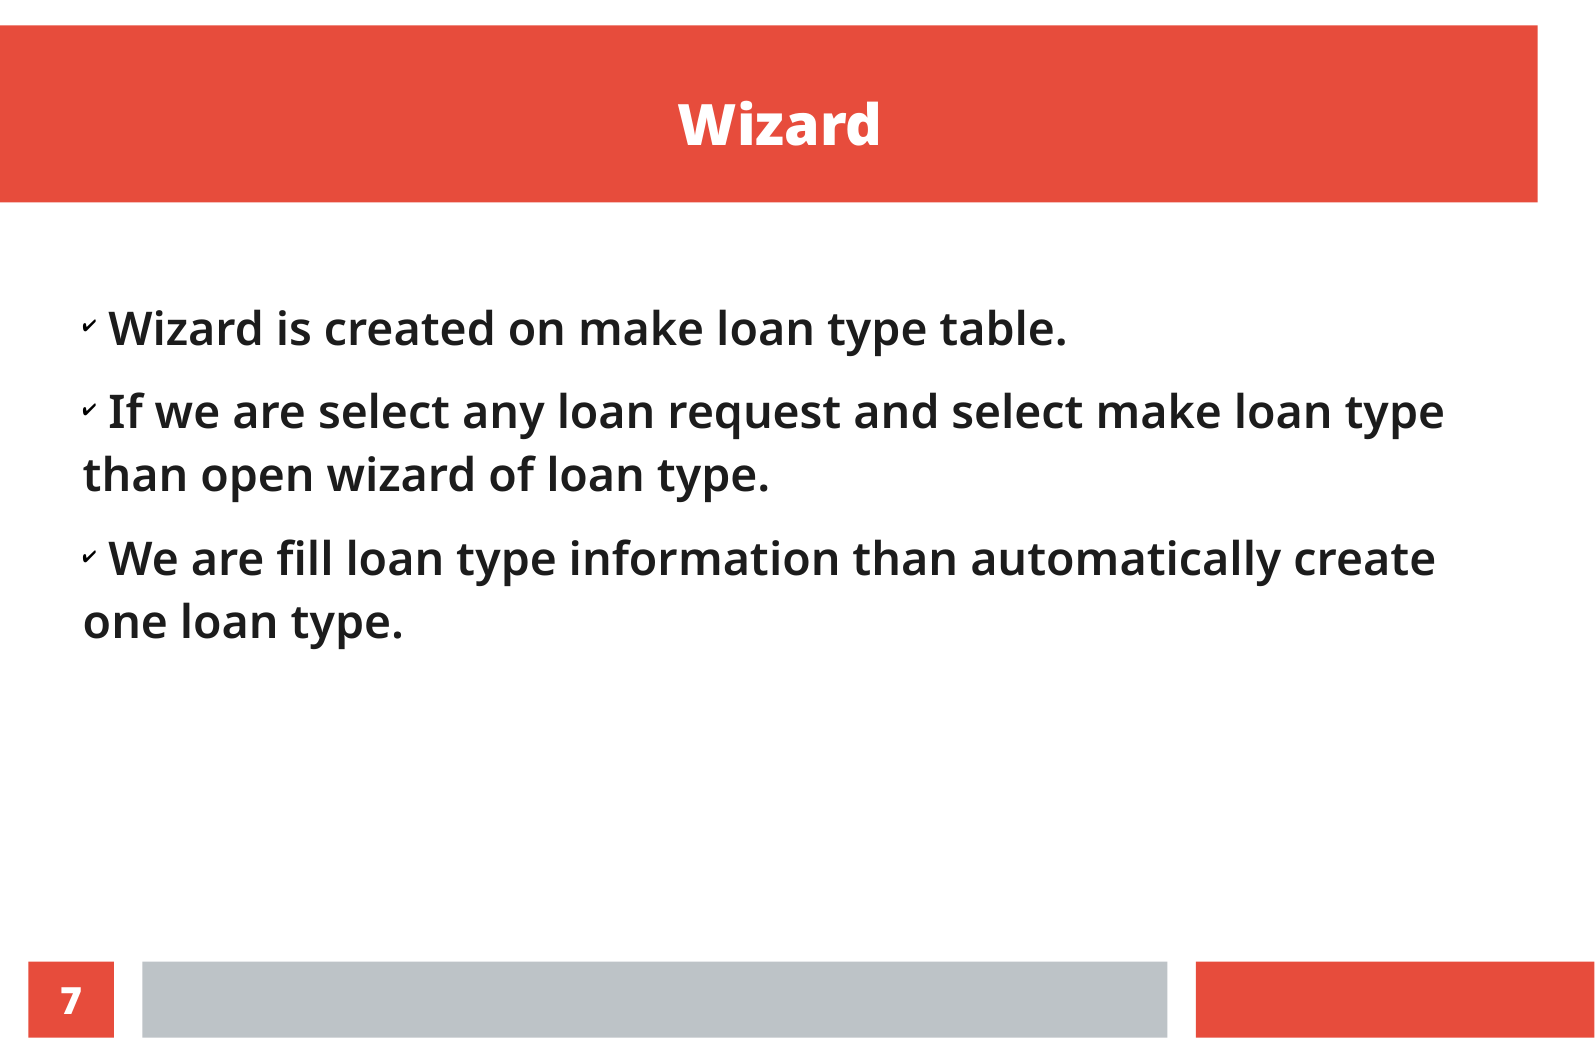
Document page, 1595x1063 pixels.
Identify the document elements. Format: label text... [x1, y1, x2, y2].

title Wizard [456, 35, 1595, 162]
list Wizard is created on make loan type table. If we are select any loan request and select make loan type than open wizard of loan type. We are fill loan type information than automatically create one loan type. [82, 295, 1512, 934]
